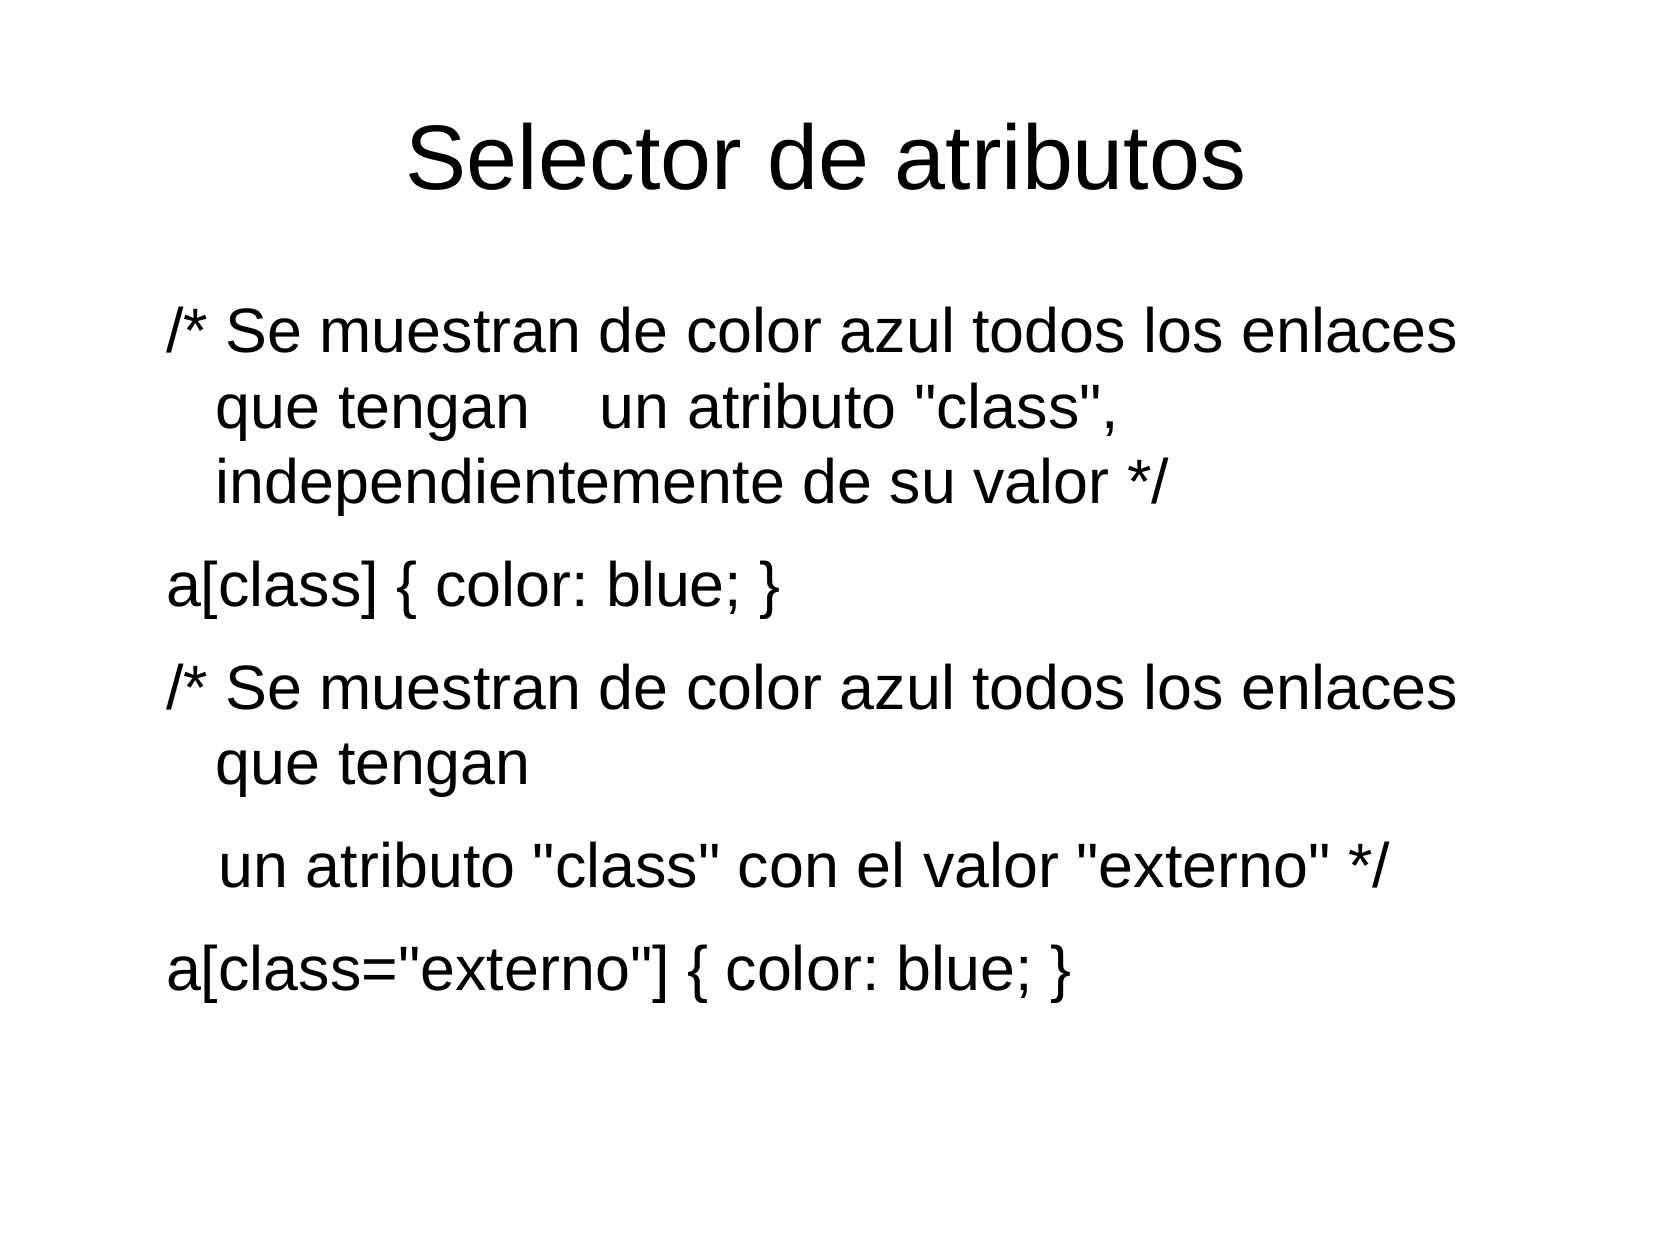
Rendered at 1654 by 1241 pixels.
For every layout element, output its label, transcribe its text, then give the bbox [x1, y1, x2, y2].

list /* Se muestran de color azul todos los enlaces que tengan un atributo "class", independientemente de su valor */ a[class] { color: blue; } /* Se muestran de color azul todos los enlaces que tengan un atributo "class" con el valor "externo" */ a[class="externo"] { color: blue; } [82, 290, 1538, 1010]
title Selector de atributos [82, 49, 1571, 257]
